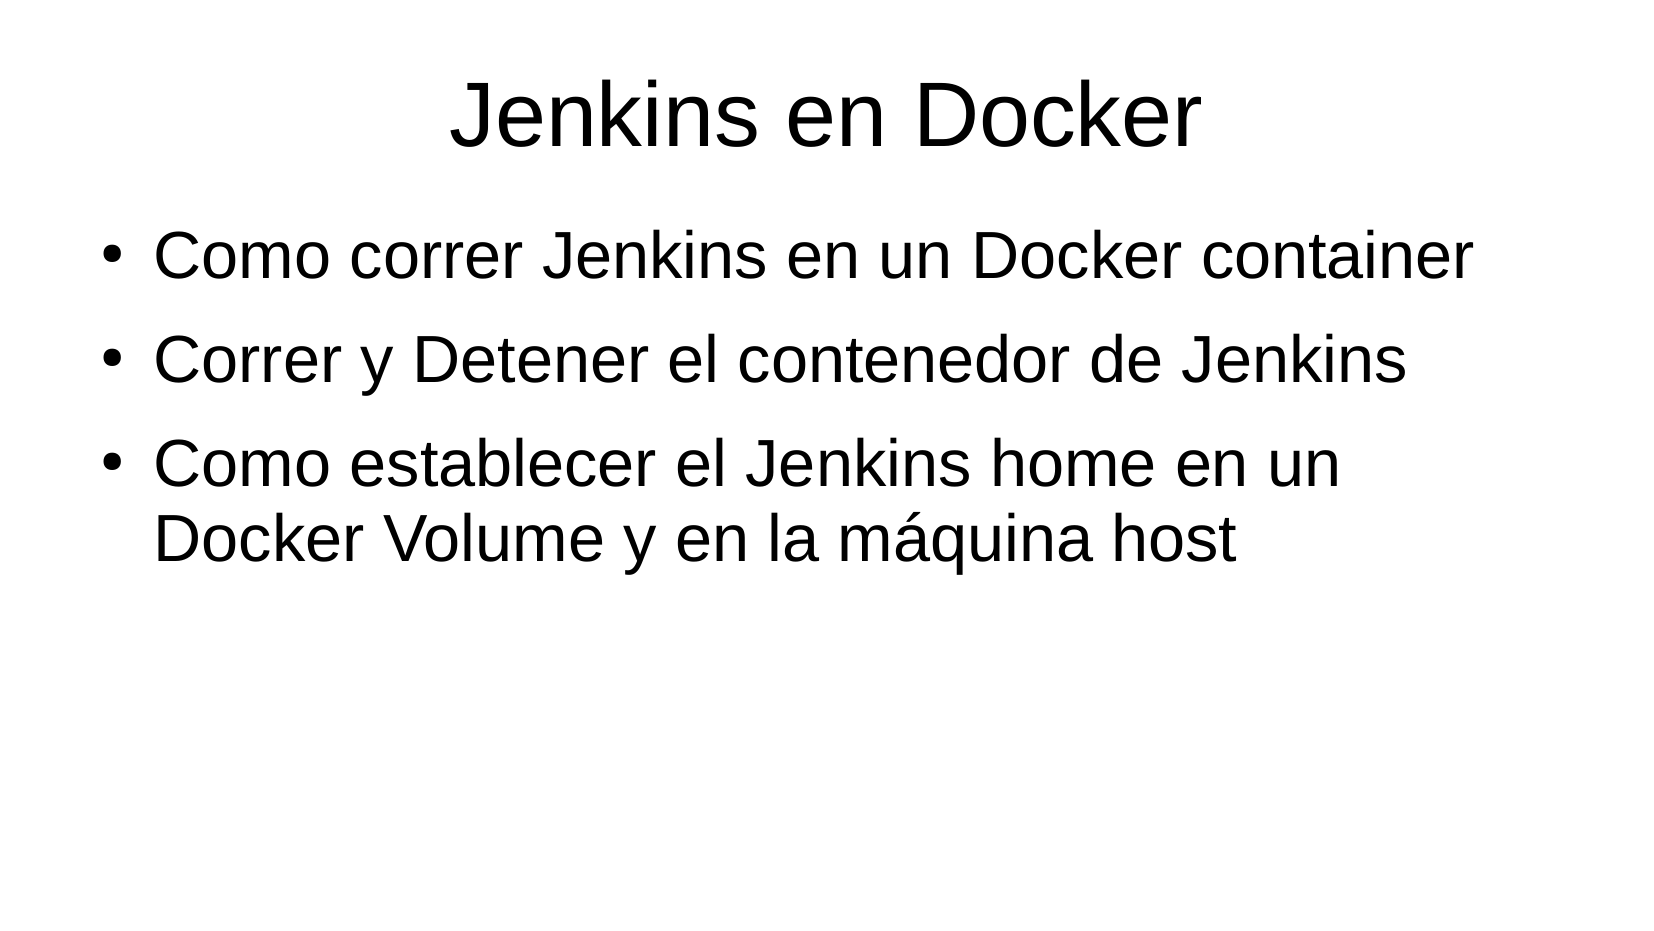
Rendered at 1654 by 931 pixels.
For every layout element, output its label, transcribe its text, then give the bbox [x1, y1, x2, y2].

list Como correr Jenkins en un Docker container Correr y Detener el contenedor de Jenkins Como establecer el Jenkins home en un Docker Volume y en la máquina host [82, 217, 1571, 758]
title Jenkins en Docker [82, 37, 1571, 193]
